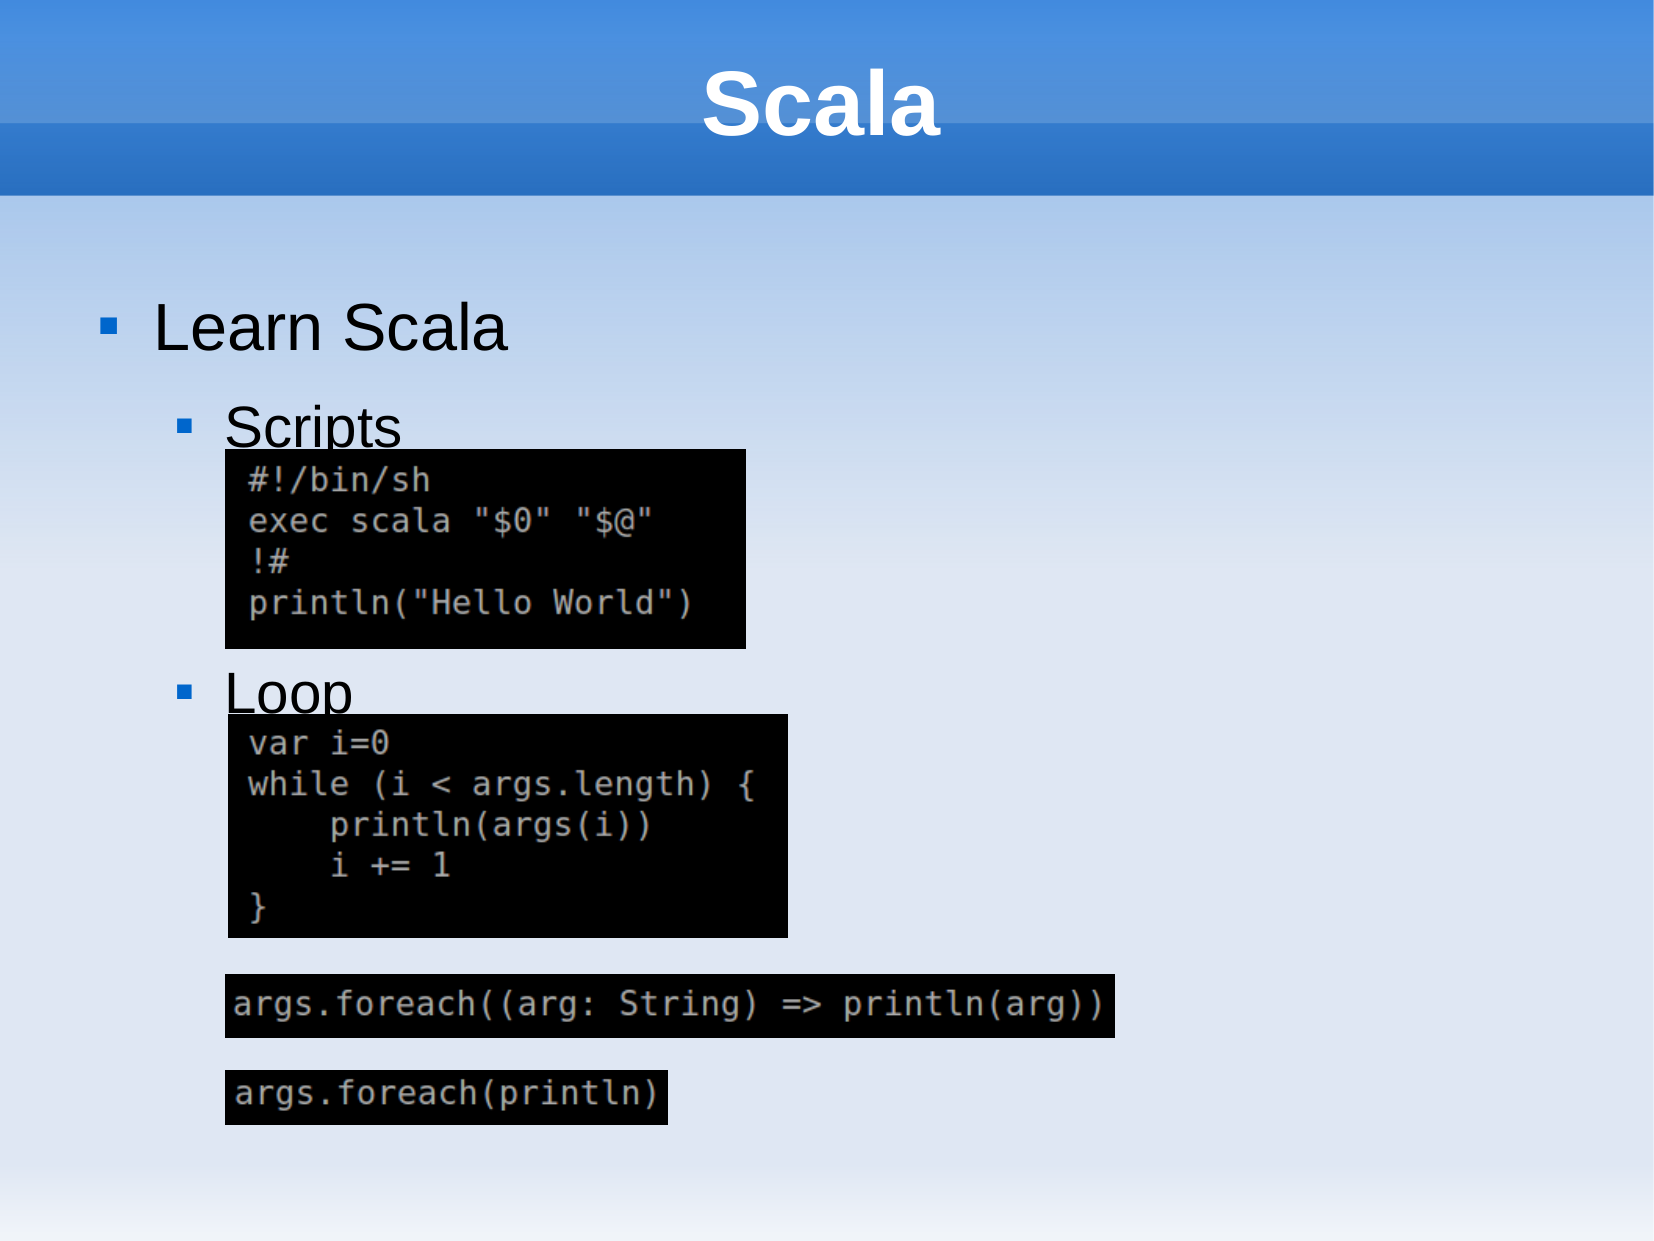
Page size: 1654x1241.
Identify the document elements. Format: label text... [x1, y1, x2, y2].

title Scala [76, 0, 1565, 208]
list Learn Scala Scripts Loop [82, 290, 1571, 1109]
picture [0, 0, 1654, 1241]
